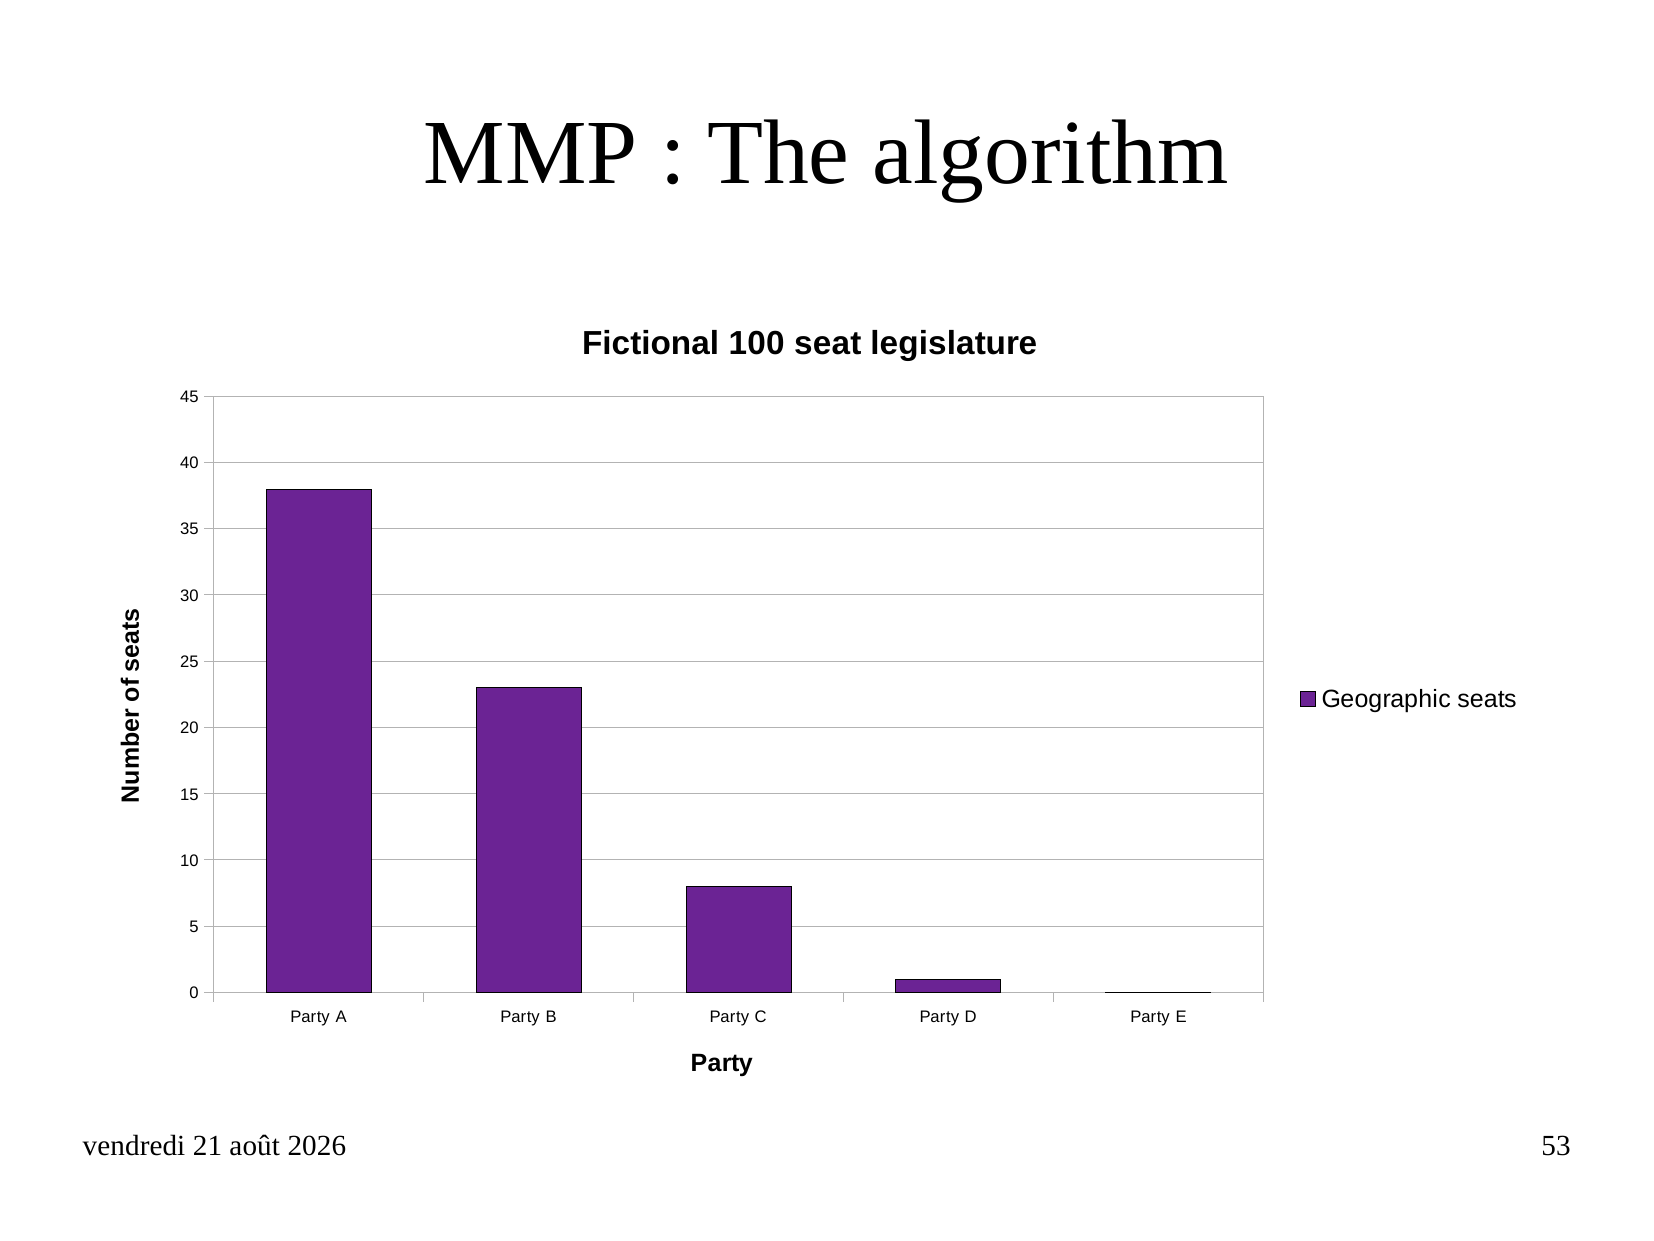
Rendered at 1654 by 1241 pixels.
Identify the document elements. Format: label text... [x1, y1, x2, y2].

chart [82, 290, 1538, 1109]
title MMP : The algorithm [82, 49, 1571, 257]
